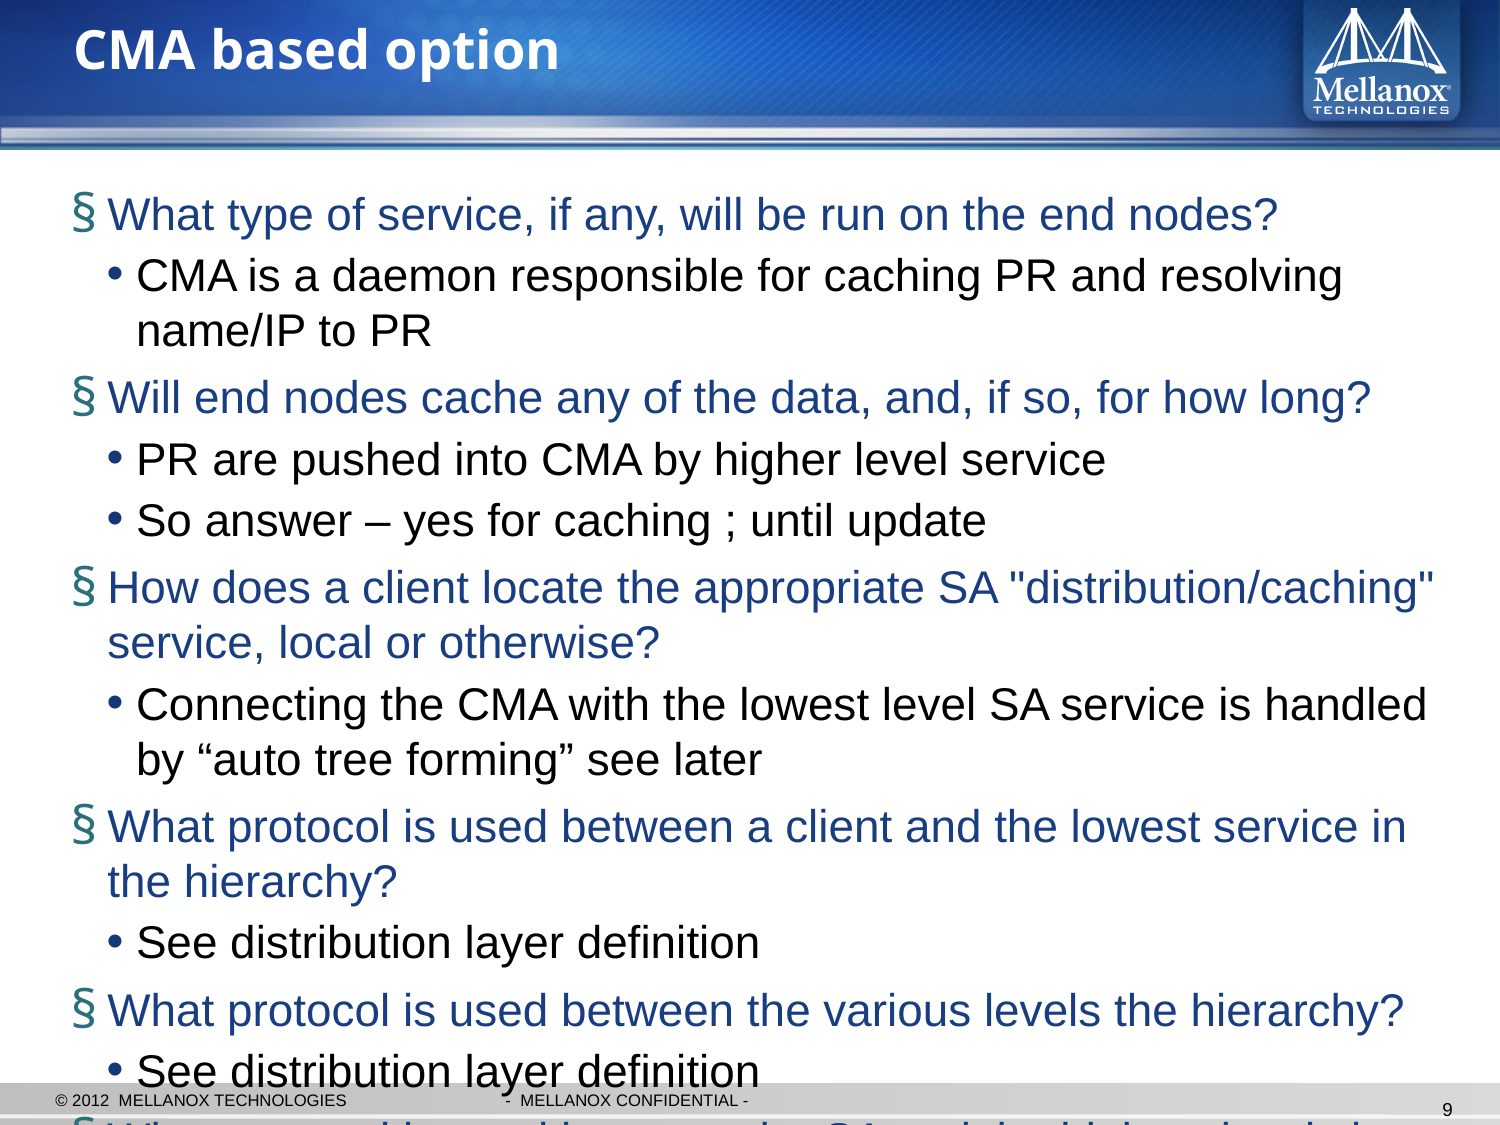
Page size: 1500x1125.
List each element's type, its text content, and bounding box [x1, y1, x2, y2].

list What type of service, if any, will be run on the end nodes? CMA is a daemon responsible for caching PR and resolving name/IP to PR Will end nodes cache any of the data, and, if so, for how long? PR are pushed into CMA by higher level service So answer – yes for caching ; until update How does a client locate the appropriate SA "distribution/caching" service, local or otherwise? Connecting the CMA with the lowest level SA service is handled by “auto tree forming” see later What protocol is used between a client and the lowest service in the hierarchy? See distribution layer definition What protocol is used between the various levels the hierarchy? See distribution layer definition What protocol is used between the SA and the highest levels in the hierarchy? Highest level is an SM plugin How do services form themselves into a hierarchy? by “auto tree forming” see later [55, 169, 1463, 1125]
picture [0, 0, 1500, 150]
title CMA based option [58, 0, 1268, 129]
